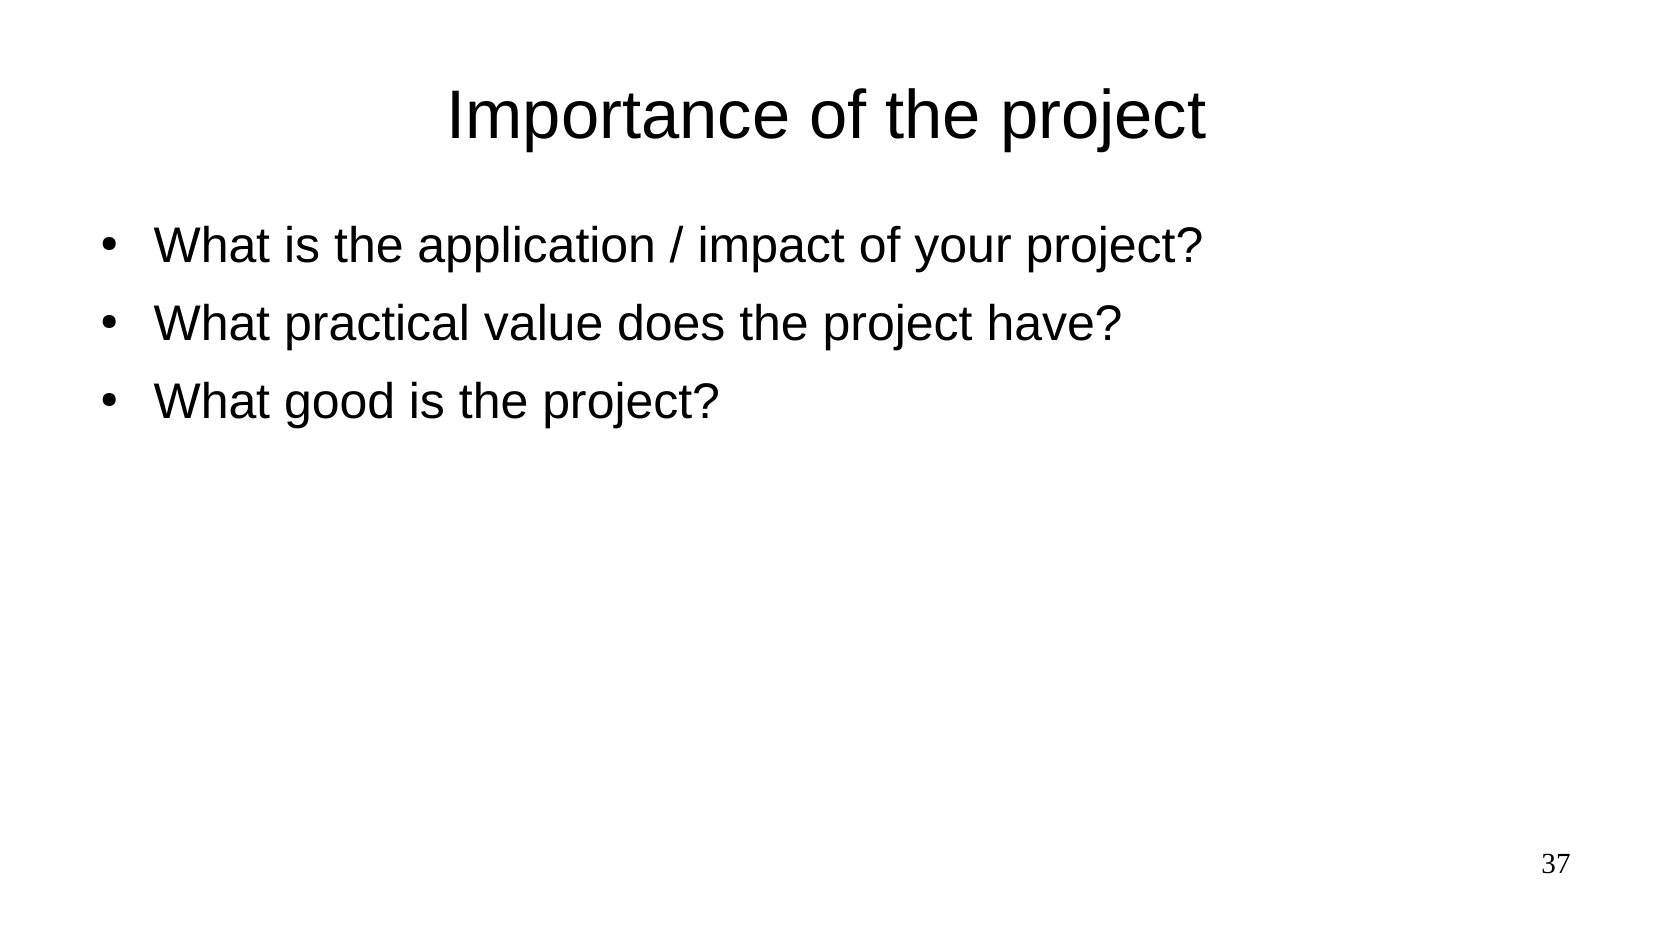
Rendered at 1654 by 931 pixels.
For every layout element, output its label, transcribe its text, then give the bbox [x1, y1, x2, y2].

title Importance of the project [82, 37, 1571, 193]
list What is the application / impact of your project? What practical value does the project have? What good is the project? [82, 217, 1571, 758]
